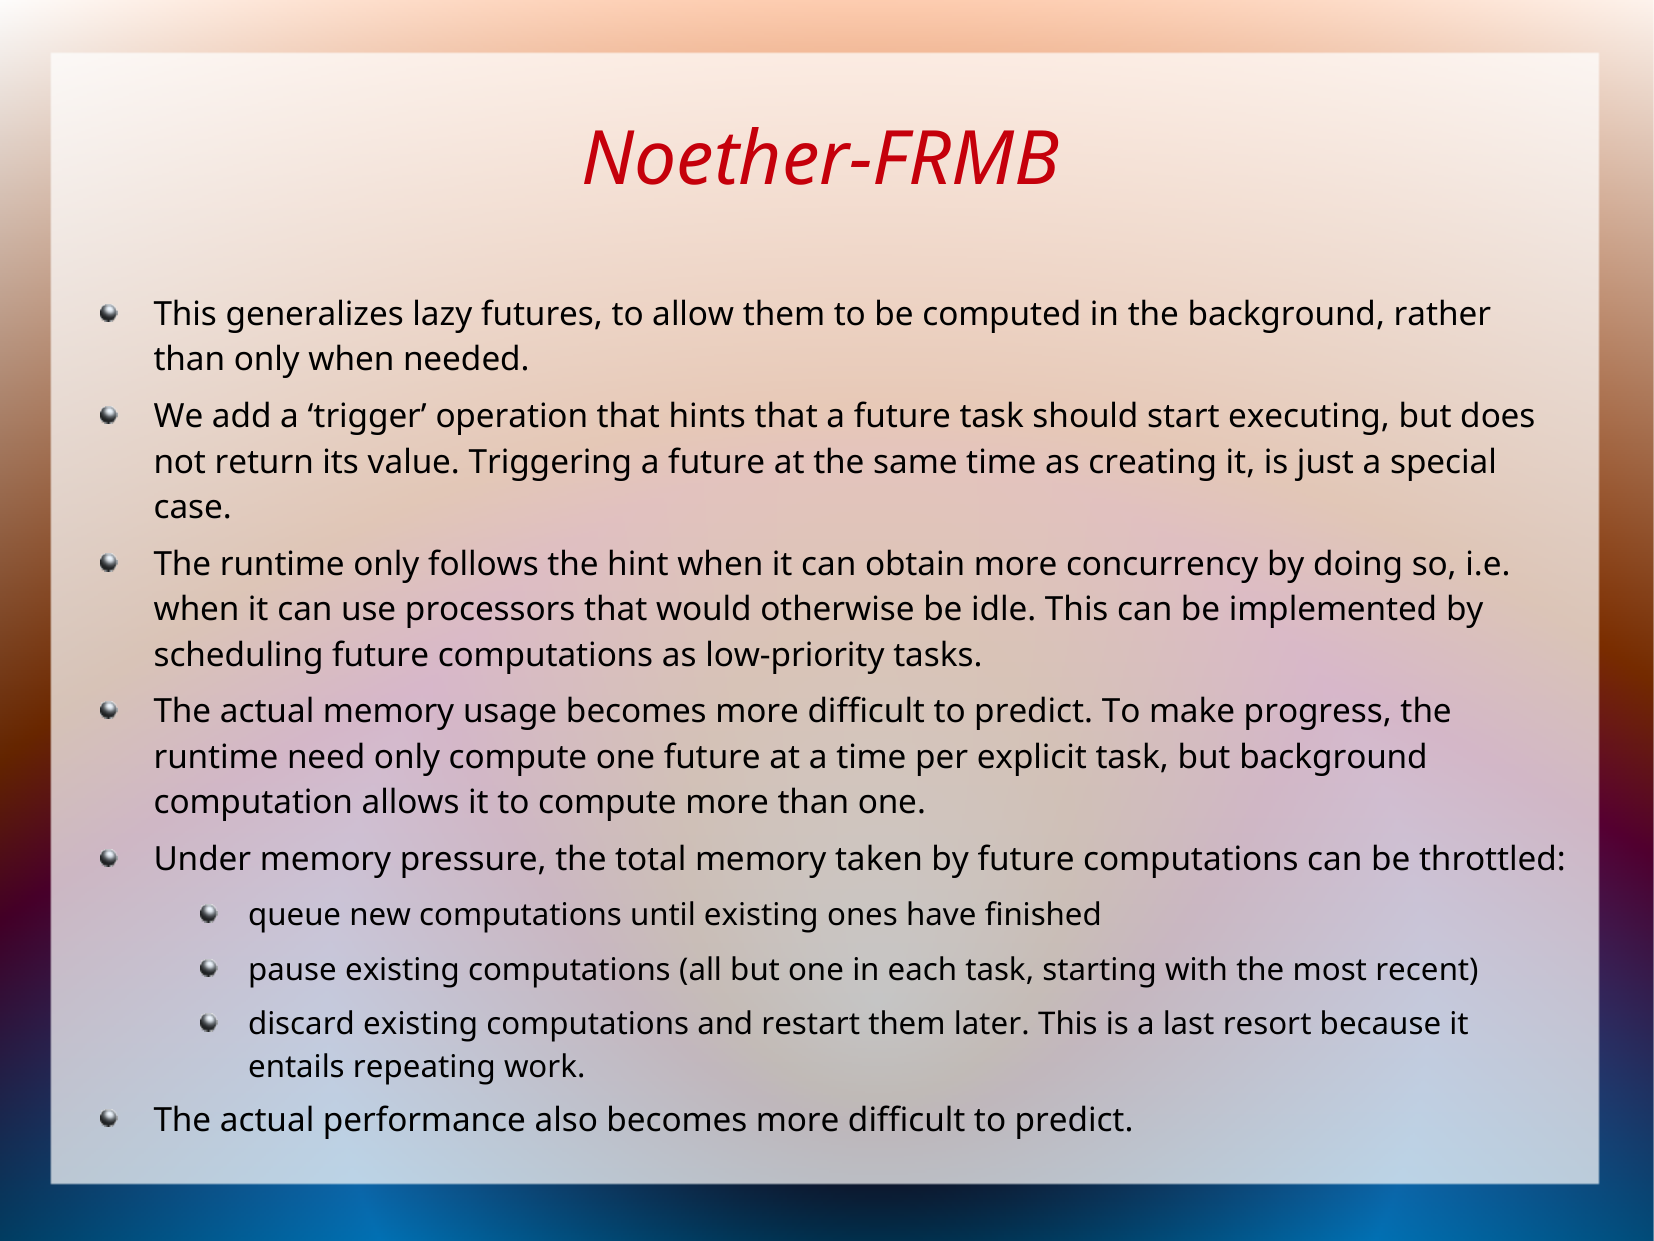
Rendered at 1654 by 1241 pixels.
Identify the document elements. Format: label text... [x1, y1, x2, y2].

picture [0, 0, 1654, 1241]
list This generalizes lazy futures, to allow them to be computed in the background, rather than only when needed. We add a ‘trigger’ operation that hints that a future task should start executing, but does not return its value. Triggering a future at the same time as creating it, is just a special case. The runtime only follows the hint when it can obtain more concurrency by doing so, i.e. when it can use processors that would otherwise be idle. This can be implemented by scheduling future computations as low-priority tasks. The actual memory usage becomes more difficult to predict. To make progress, the runtime need only compute one future at a time per explicit task, but background computation allows it to compute more than one. Under memory pressure, the total memory taken by future computations can be throttled: queue new computations until existing ones have finished pause existing computations (all but one in each task, starting with the most recent) discard existing computations and restart them later. This is a last resort because it entails repeating work. The actual performance also becomes more difficult to predict. [82, 290, 1571, 1094]
title Noether-FRMB [76, 59, 1565, 252]
